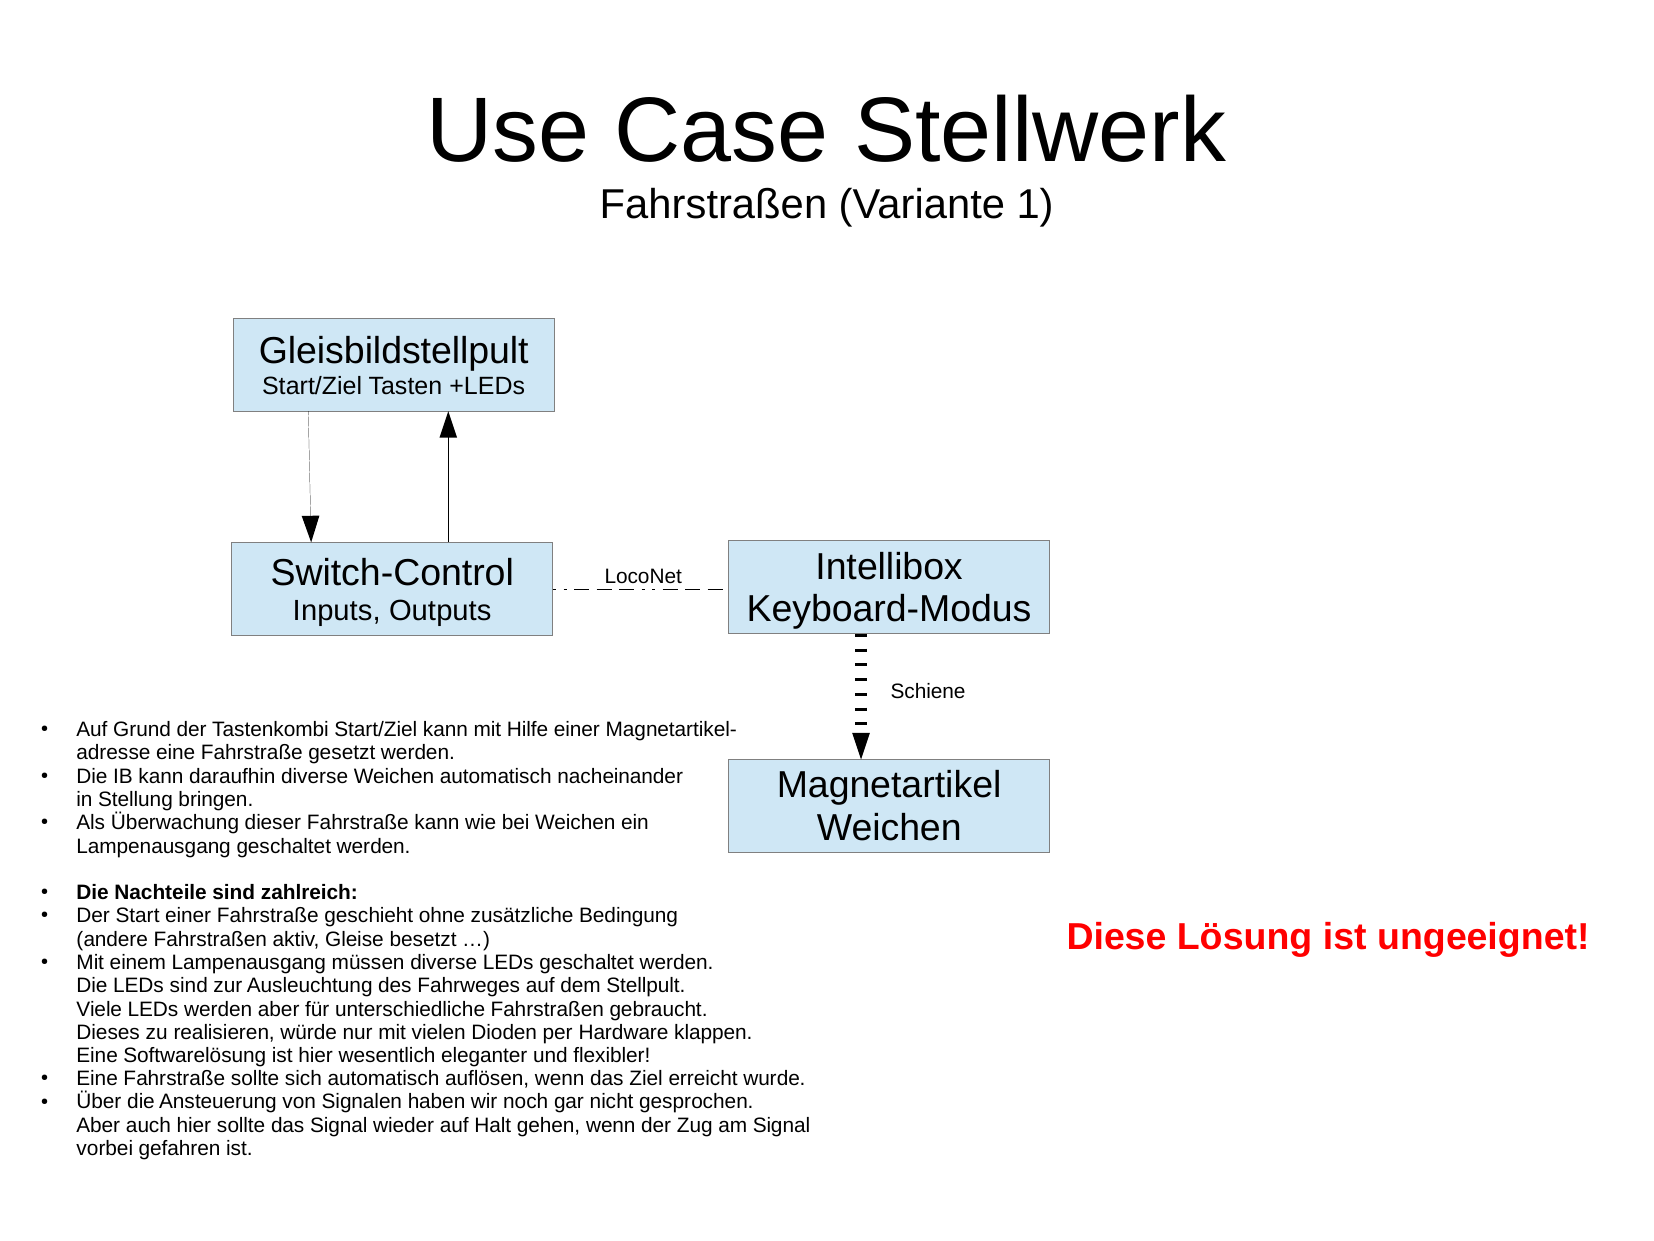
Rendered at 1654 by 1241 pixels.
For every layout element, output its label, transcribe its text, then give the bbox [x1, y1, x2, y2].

text_box Schiene [875, 672, 981, 710]
text_box Auf Grund der Tastenkombi Start/Ziel kann mit Hilfe einer Magnetartikel- adresse eine Fahrstraße gesetzt werden. Die IB kann daraufhin diverse Weichen automatisch nacheinander in Stellung bringen. Als Überwachung dieser Fahrstraße kann wie bei Weichen ein Lampenausgang geschaltet werden. Die Nachteile sind zahlreich: Der Start einer Fahrstraße geschieht ohne zusätzliche Bedingung (andere Fahrstraßen aktiv, Gleise besetzt …) Mit einem Lampenausgang müssen diverse LEDs geschaltet werden. Die LEDs sind zur Ausleuchtung des Fahrweges auf dem Stellpult. Viele LEDs werden aber für unterschiedliche Fahrstraßen gebraucht. Dieses zu realisieren, würde nur mit vielen Dioden per Hardware klappen. Eine Softwarelösung ist hier wesentlich eleganter und flexibler! Eine Fahrstraße sollte sich automatisch auflösen, wenn das Ziel erreicht wurde. Über die Ansteuerung von Signalen haben wir noch gar nicht gesprochen. Aber auch hier sollte das Signal wieder auf Halt gehen, wenn der Zug am Signal vorbei gefahren ist. [26, 710, 826, 1163]
text_box Gleisbildstellpult Start/Ziel Tasten +LEDs [233, 318, 555, 412]
text_box Intellibox Keyboard-Modus [728, 540, 1050, 634]
text_box Diese Lösung ist ungeeignet! [1051, 907, 1605, 966]
text_box Magnetartikel Weichen [826, 759, 1050, 853]
text_box LocoNet [589, 557, 697, 596]
text_box Switch-Control Inputs, Outputs [231, 542, 553, 636]
title Use Case Stellwerk Fahrstraßen (Variante 1) [82, 49, 1571, 257]
